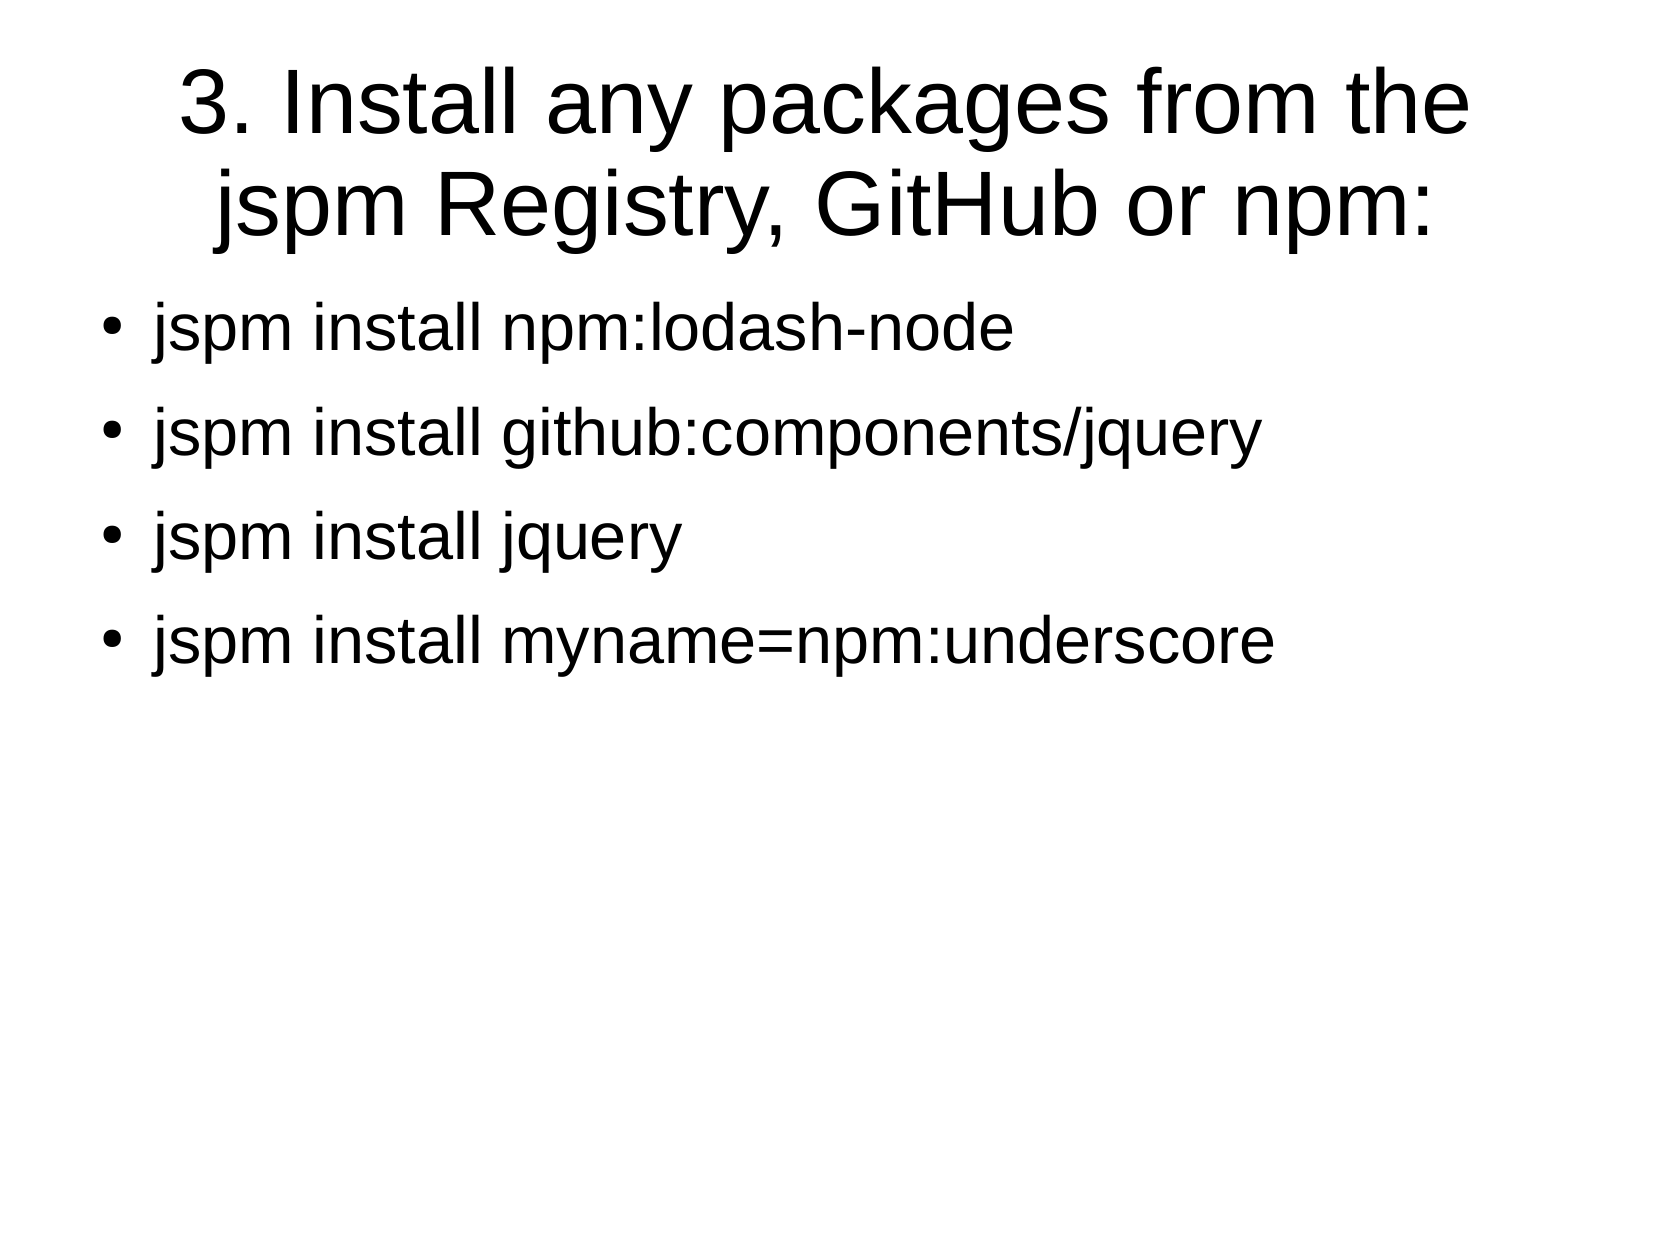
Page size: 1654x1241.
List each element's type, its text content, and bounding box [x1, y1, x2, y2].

list jspm install npm:lodash-node jspm install github:components/jquery jspm install jquery jspm install myname=npm:underscore [82, 290, 1571, 1010]
title 3. Install any packages from the jspm Registry, GitHub or npm: [82, 49, 1571, 257]
